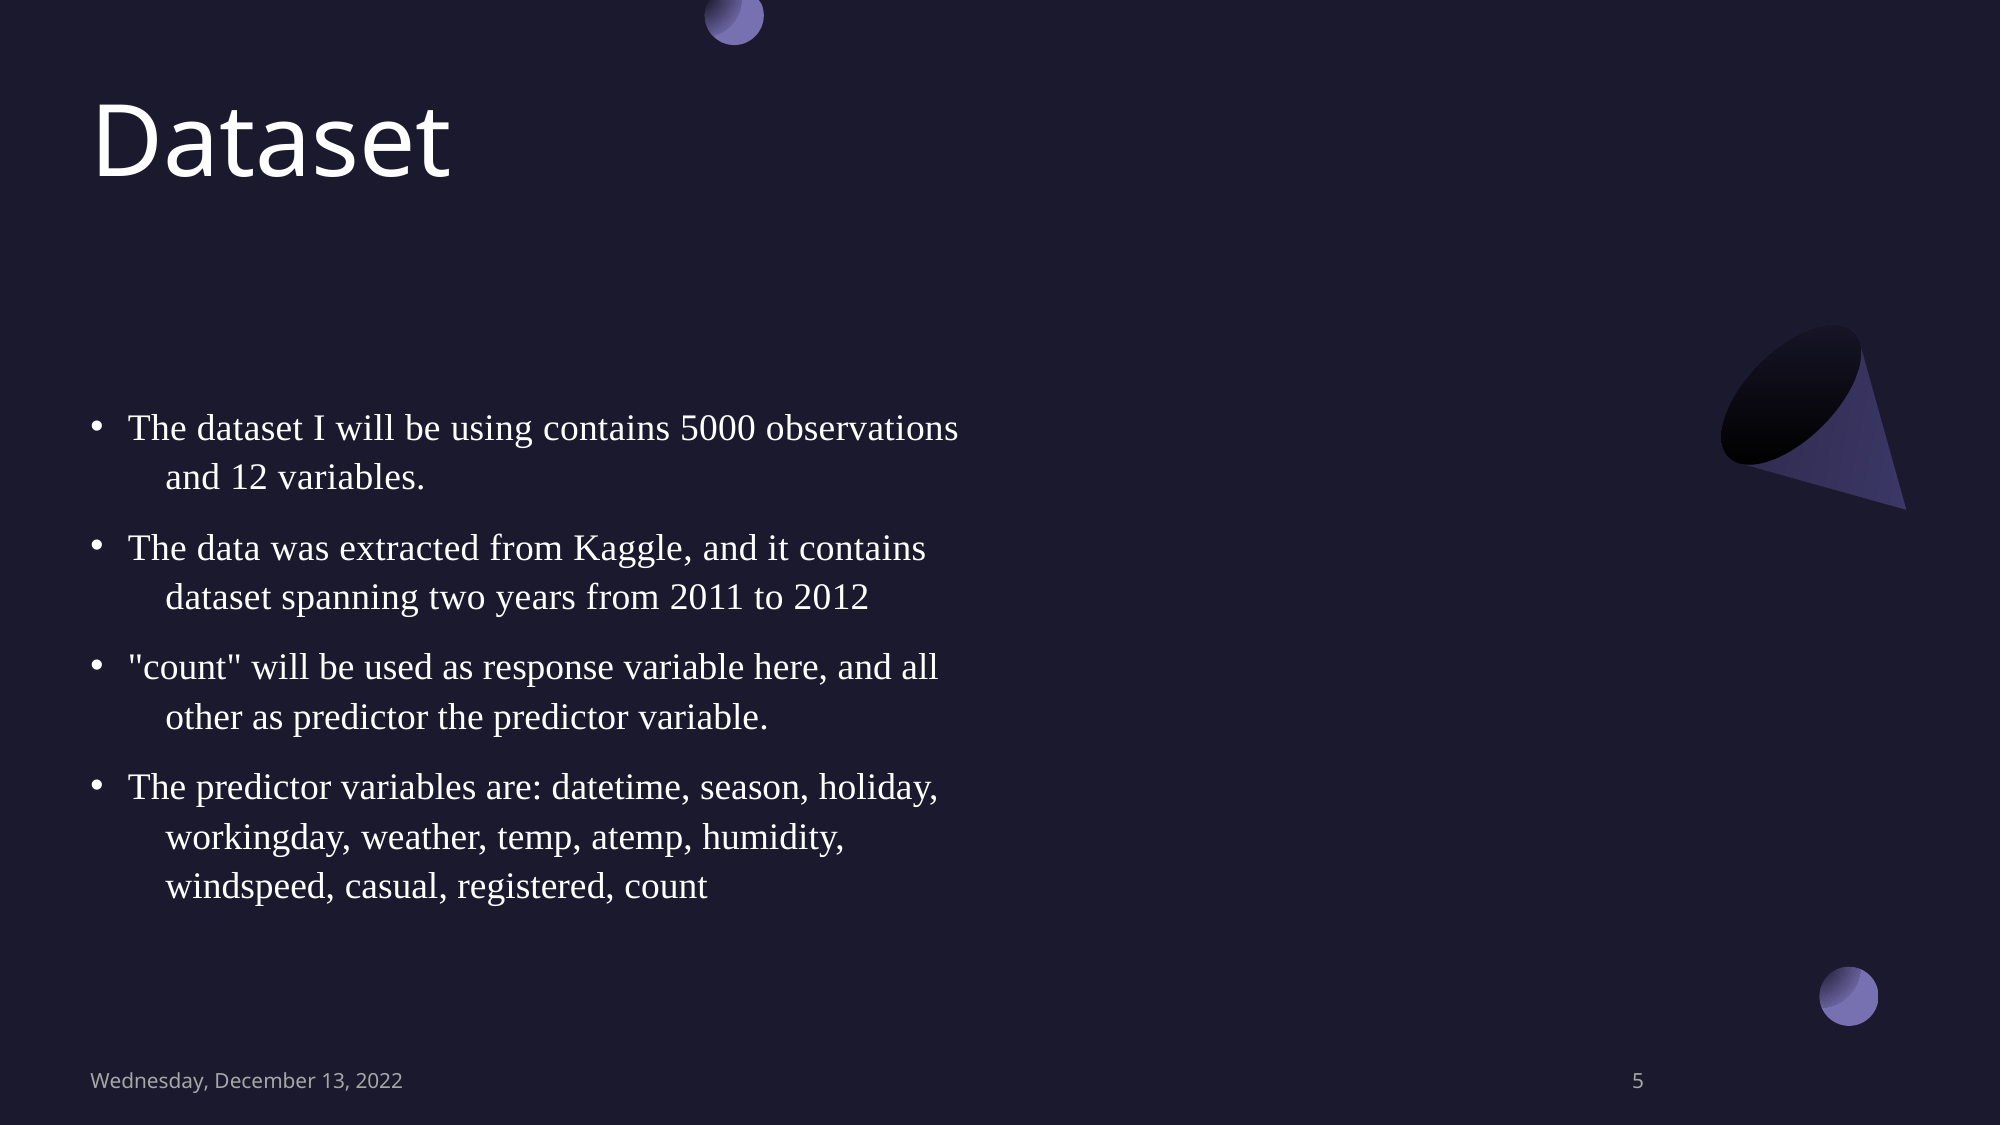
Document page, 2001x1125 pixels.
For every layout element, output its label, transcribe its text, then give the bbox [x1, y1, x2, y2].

text_box [1721, 324, 1907, 510]
text_box [704, 0, 764, 46]
text_box Wednesday, December 13, 2022 [90, 1067, 522, 1093]
title Dataset [90, 90, 1911, 309]
text_box 5 [1632, 1067, 1910, 1093]
list The dataset I will be using contains 5000 observations and 12 variables. The data was extracted from Kaggle, and it contains dataset spanning two years from 2011 to 2012 "count" will be used as response variable here, and all other as predictor the predictor variable. The predictor variables are: datetime, season, holiday, workingday, weather, temp, atemp, humidity, windspeed, casual, registered, count [90, 398, 981, 975]
